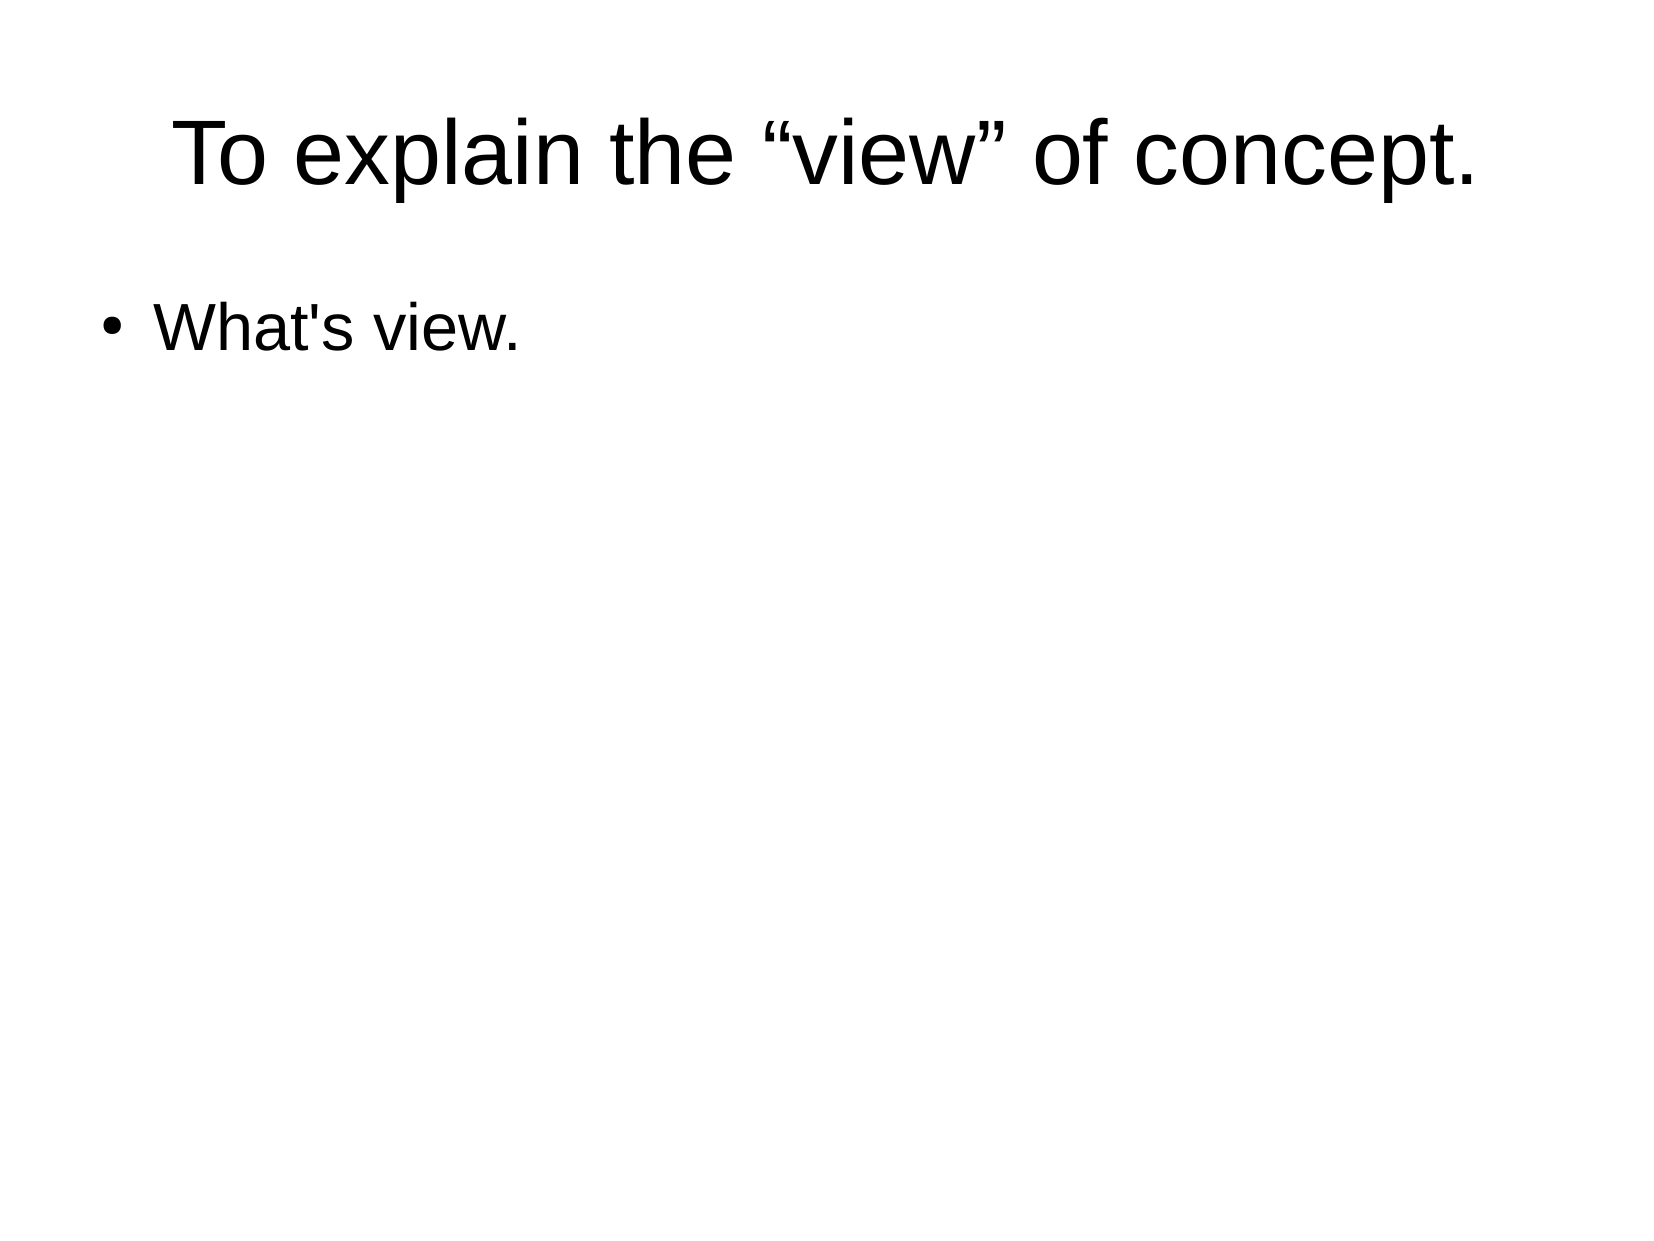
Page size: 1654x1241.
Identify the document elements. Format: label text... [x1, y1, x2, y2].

list What's view. [82, 290, 1571, 1094]
title To explain the “view” of concept. [82, 56, 1571, 250]
